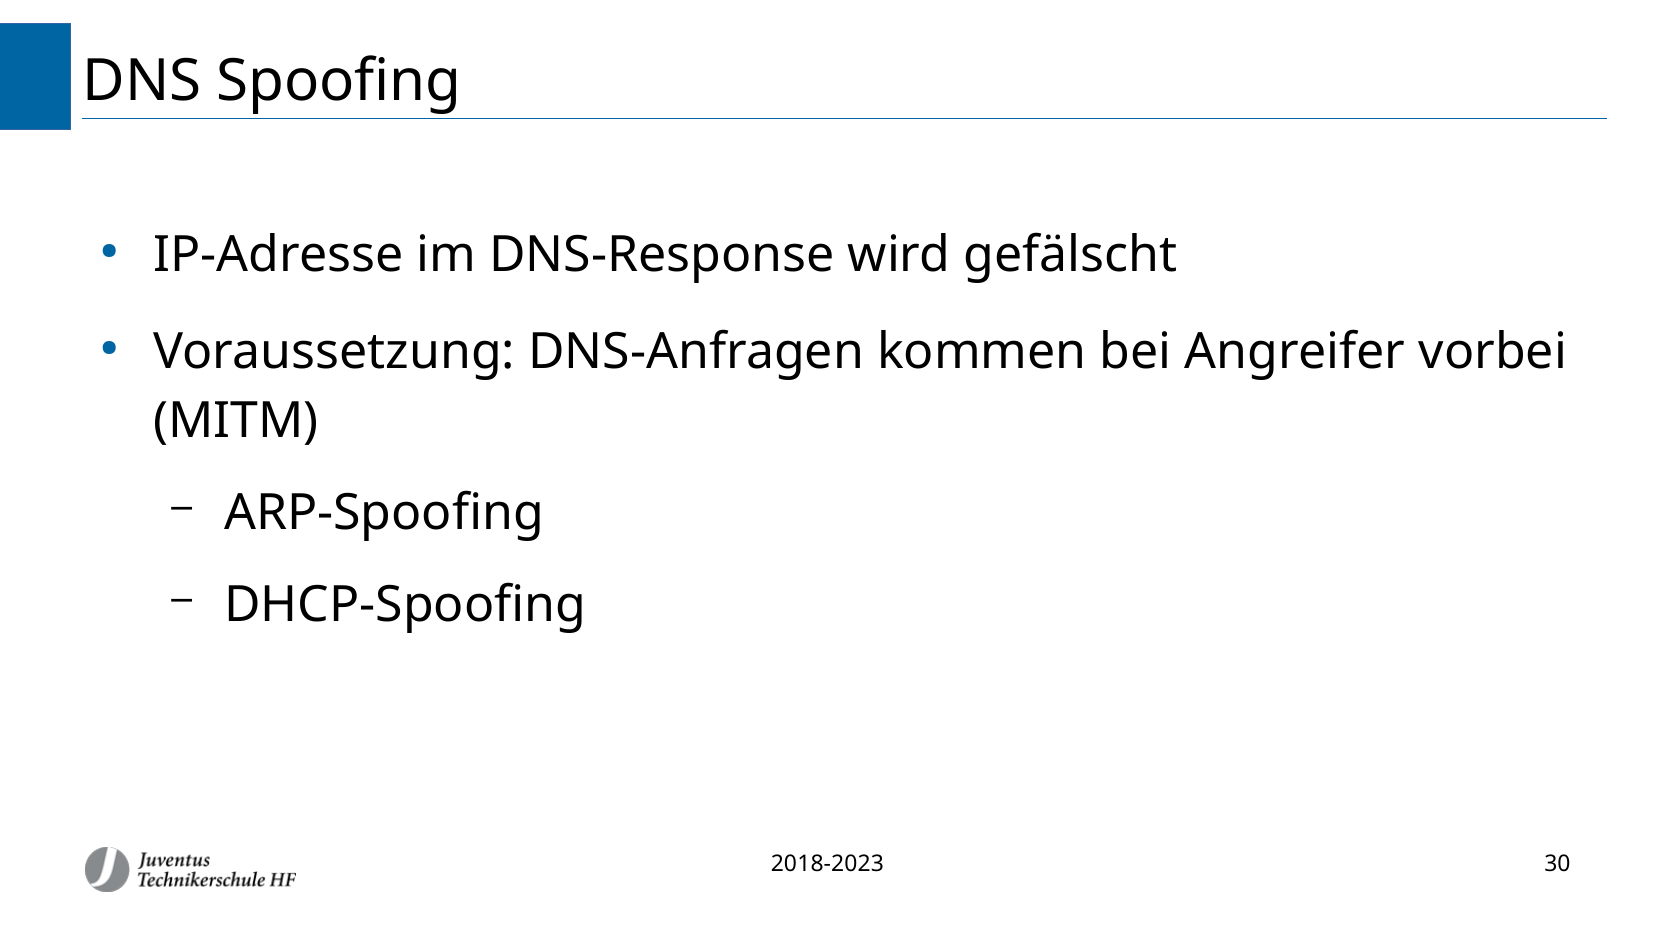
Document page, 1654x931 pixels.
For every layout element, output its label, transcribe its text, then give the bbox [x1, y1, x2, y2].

picture [85, 847, 296, 892]
title DNS Spoofing [82, 37, 1571, 119]
list IP-Adresse im DNS-Response wird gefälscht Voraussetzung: DNS-Anfragen kommen bei Angreifer vorbei (MITM) ARP-Spoofing DHCP-Spoofing [82, 217, 1571, 758]
